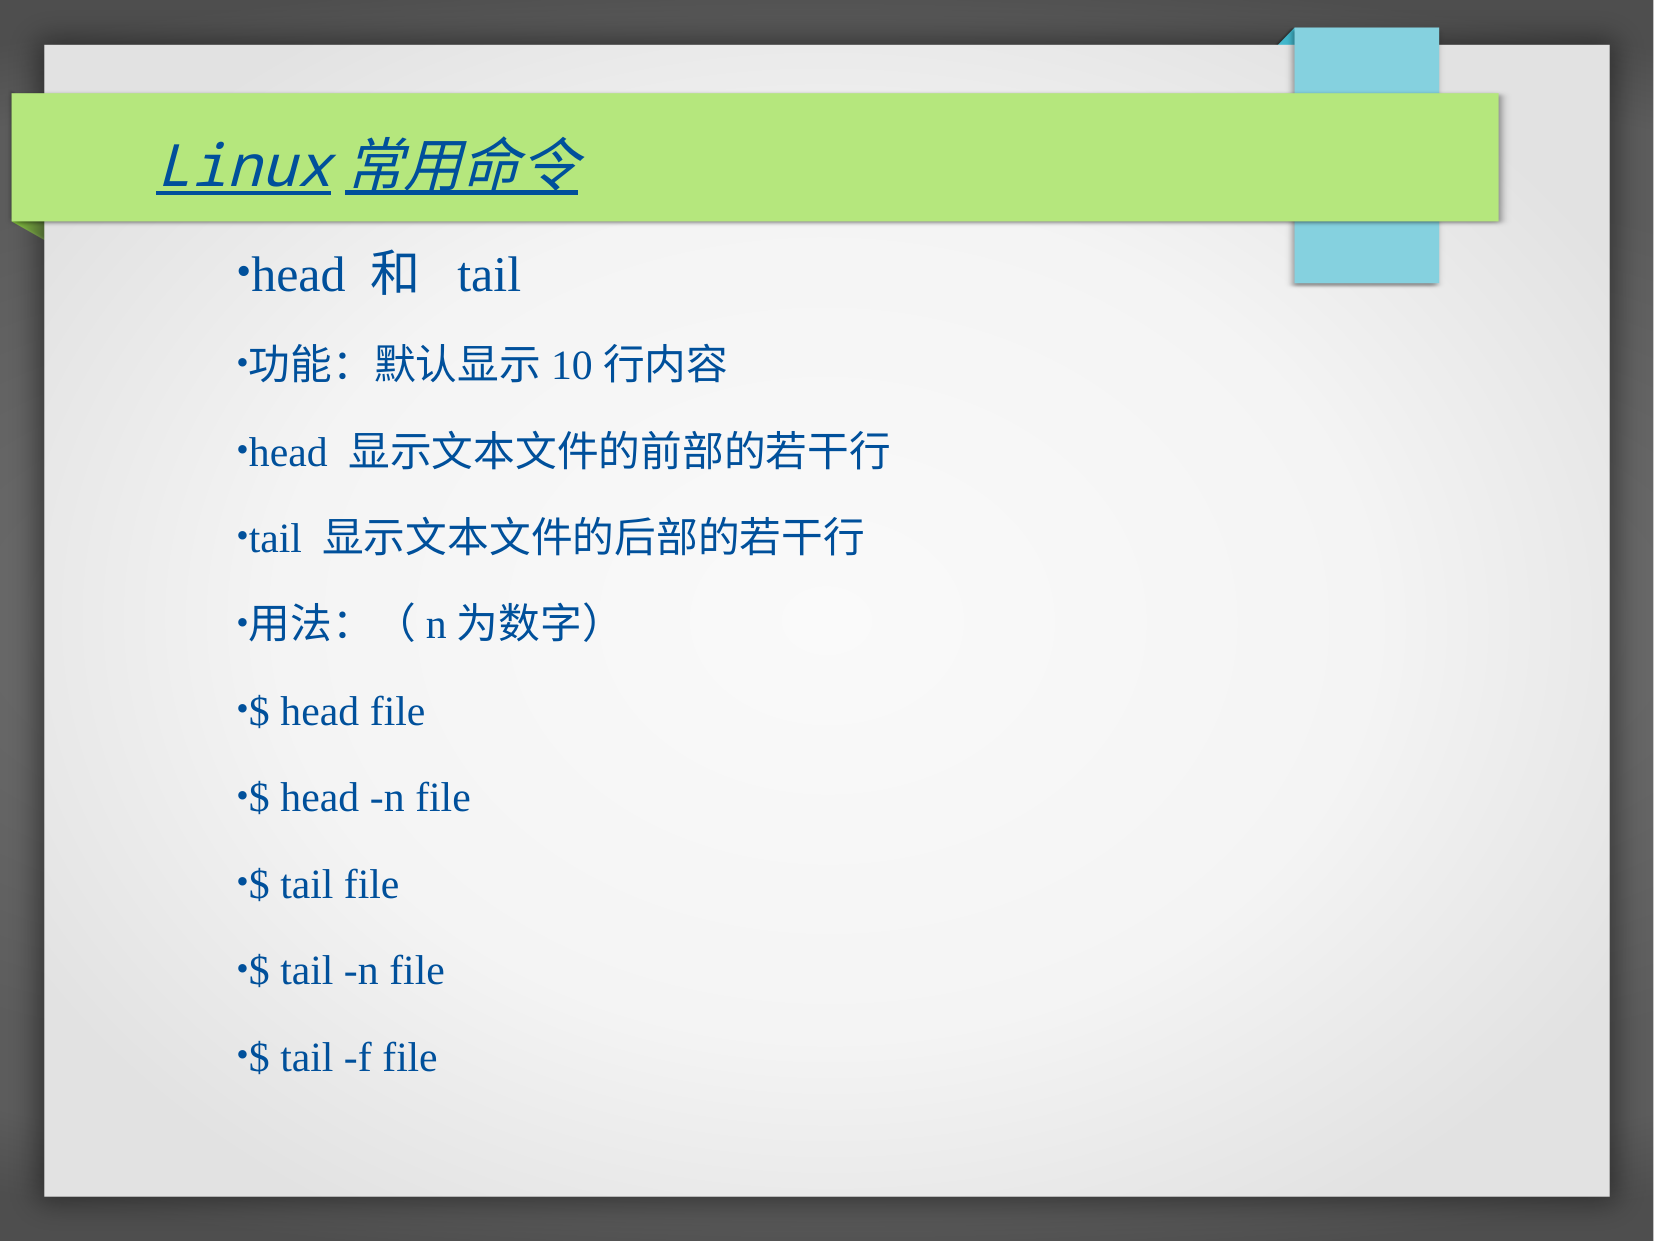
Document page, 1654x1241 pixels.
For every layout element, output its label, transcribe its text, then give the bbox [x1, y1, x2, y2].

text_box Linux常用命令 head 和 tail 功能：默认显示10行内容 head 显示文本文件的前部的若干行 tail 显示文本文件的后部的若干行 用法：（n为数字） $ head file $ head -n file $ tail file $ tail -n file $ tail -f file [71, 120, 1595, 1088]
picture [0, 0, 1654, 1241]
